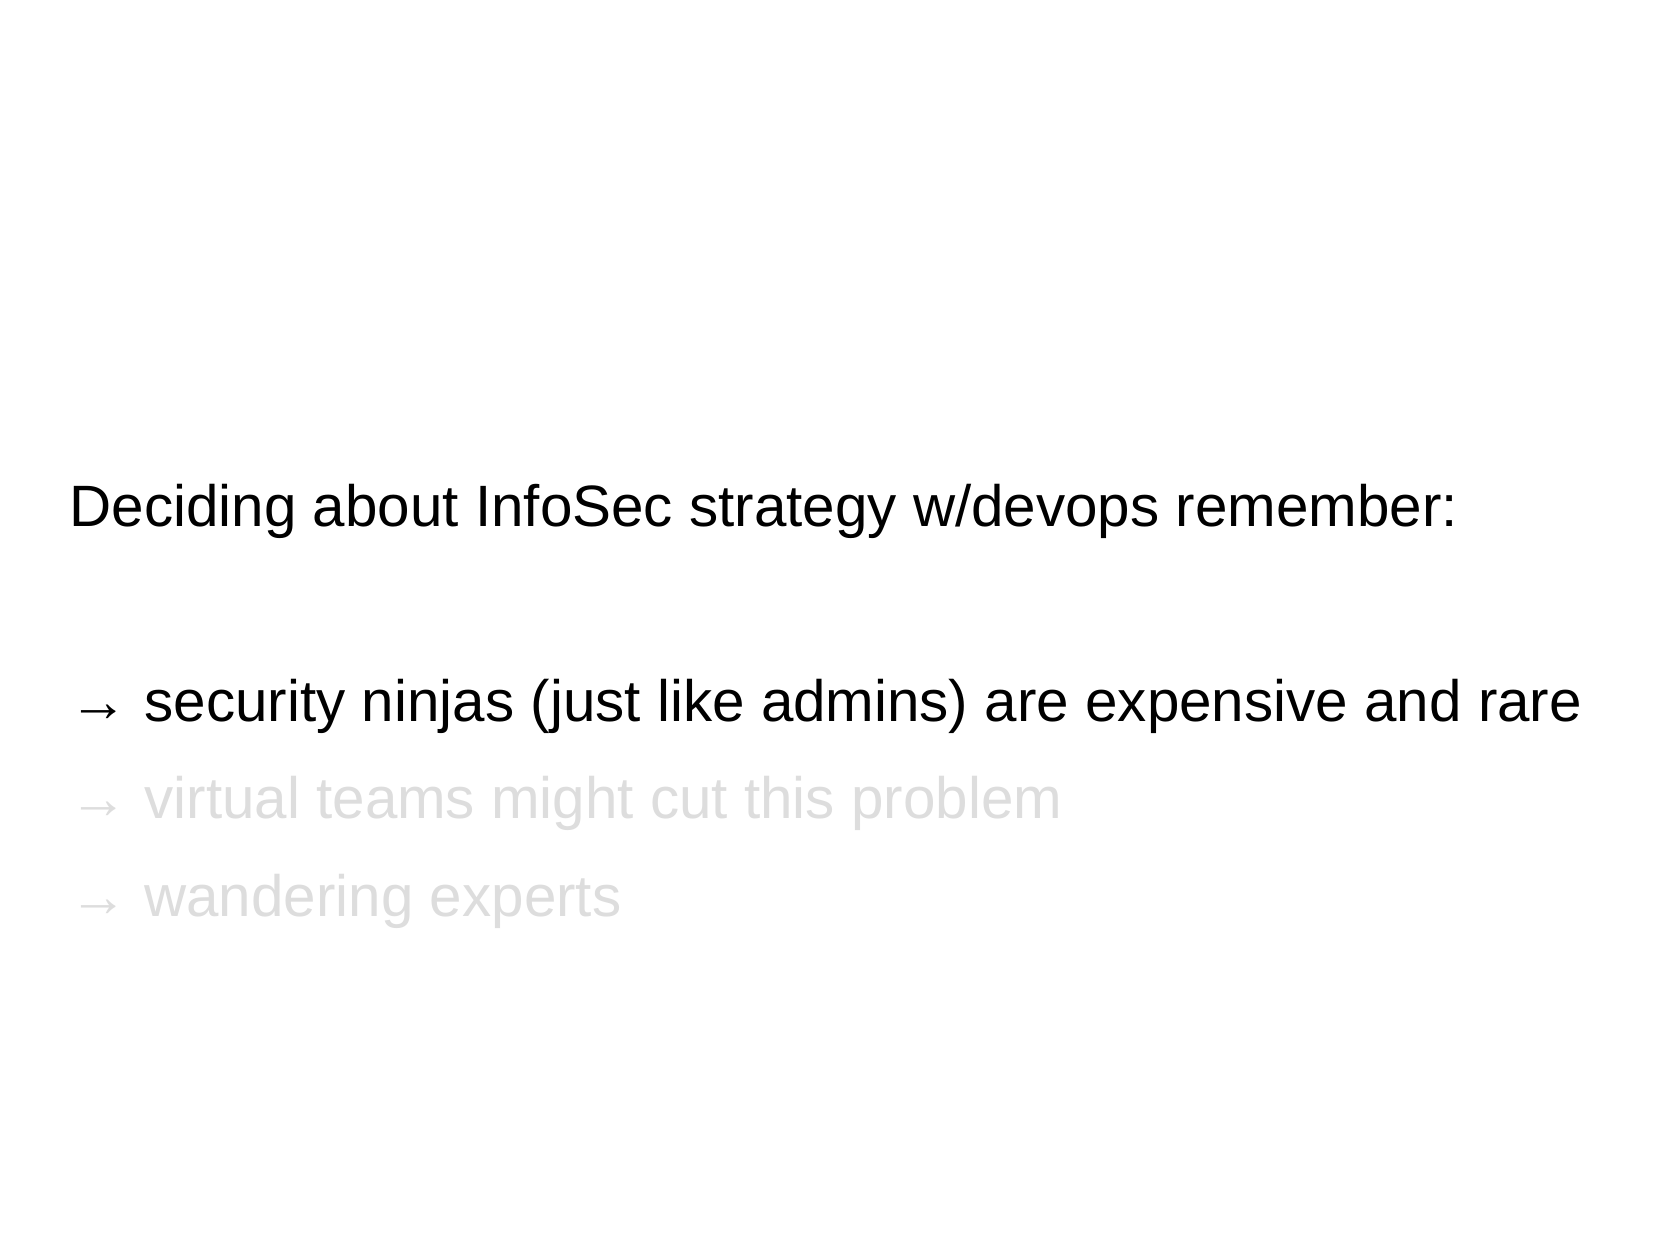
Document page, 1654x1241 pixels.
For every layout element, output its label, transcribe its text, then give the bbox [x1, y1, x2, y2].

text_box Deciding about InfoSec strategy w/devops remember: → security ninjas (just like admins) are expensive and rare → virtual teams might cut this problem → wandering experts [55, 433, 1599, 904]
